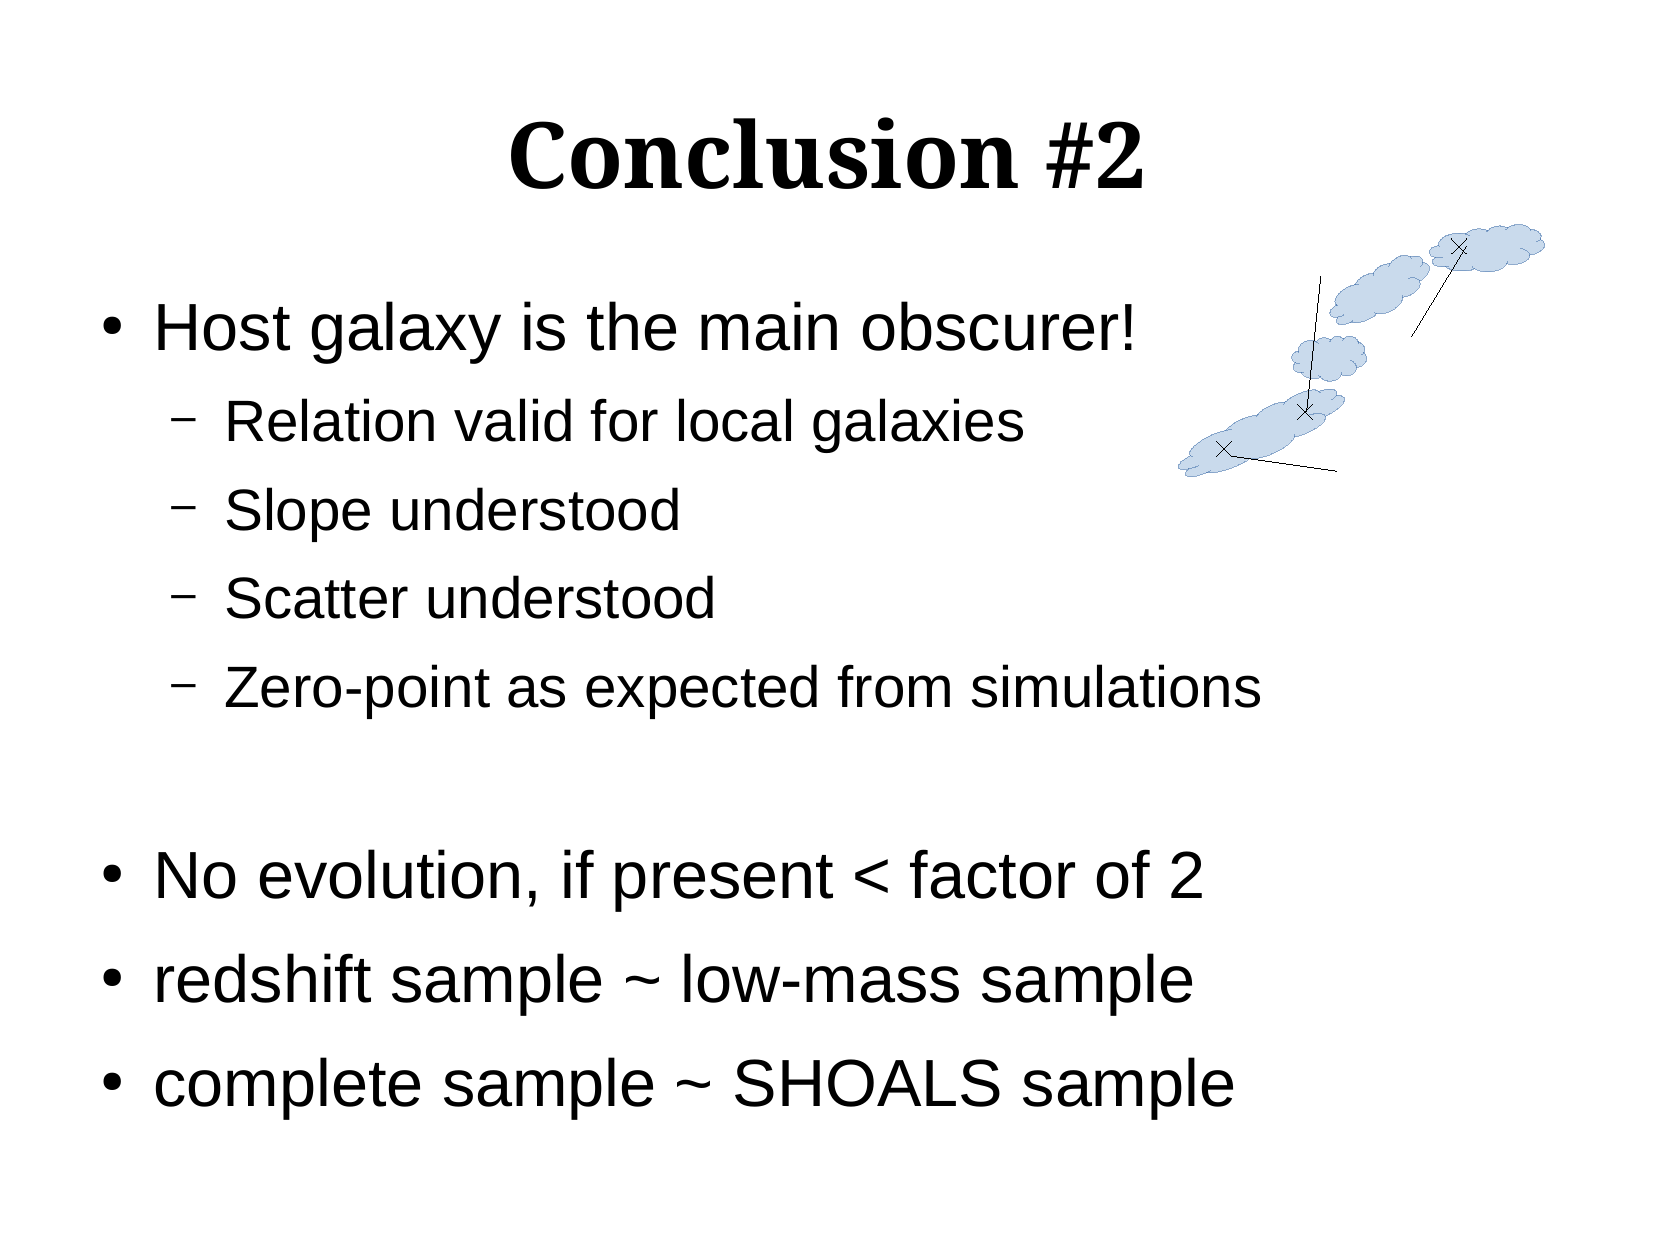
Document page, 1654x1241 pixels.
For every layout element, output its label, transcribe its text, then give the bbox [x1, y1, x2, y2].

title Conclusion #2 [82, 49, 1571, 257]
text_box [1178, 389, 1345, 477]
text_box [1291, 336, 1367, 382]
list Host galaxy is the main obscurer! Relation valid for local galaxies Slope understood Scatter understood Zero-point as expected from simulations No evolution, if present < factor of 2 redshift sample ~ low-mass sample complete sample ~ SHOALS sample [82, 290, 1571, 1216]
text_box [1329, 255, 1430, 325]
text_box [1429, 224, 1545, 272]
